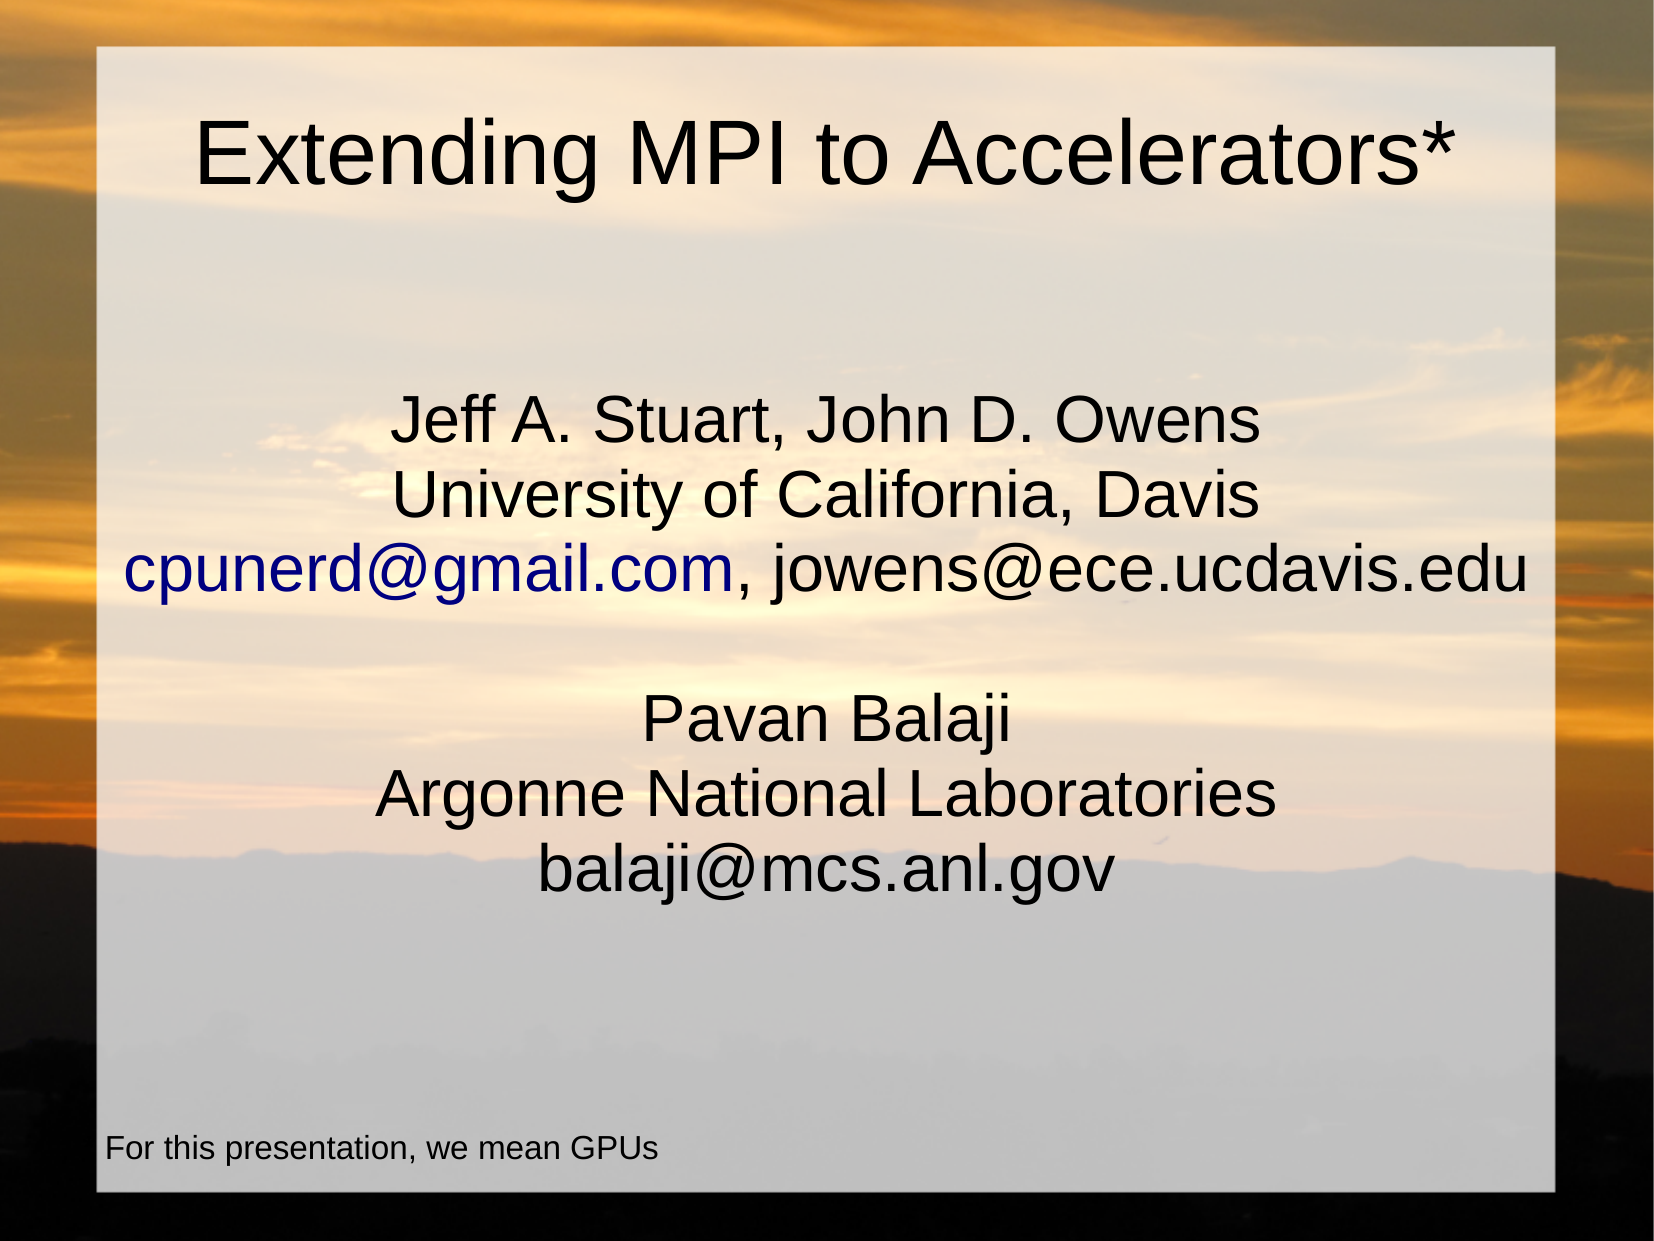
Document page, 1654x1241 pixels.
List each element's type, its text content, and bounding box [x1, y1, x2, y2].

title Extending MPI to Accelerators* [82, 49, 1571, 232]
picture [0, 0, 1654, 1241]
subtitle Jeff A. Stuart, John D. Owens University of California, Davis cpunerd@gmail.com, jowens@ece.ucdavis.edu Pavan Balaji Argonne National Laboratories balaji@mcs.anl.gov * For this presentation, we mean GPUs [82, 232, 1571, 1167]
